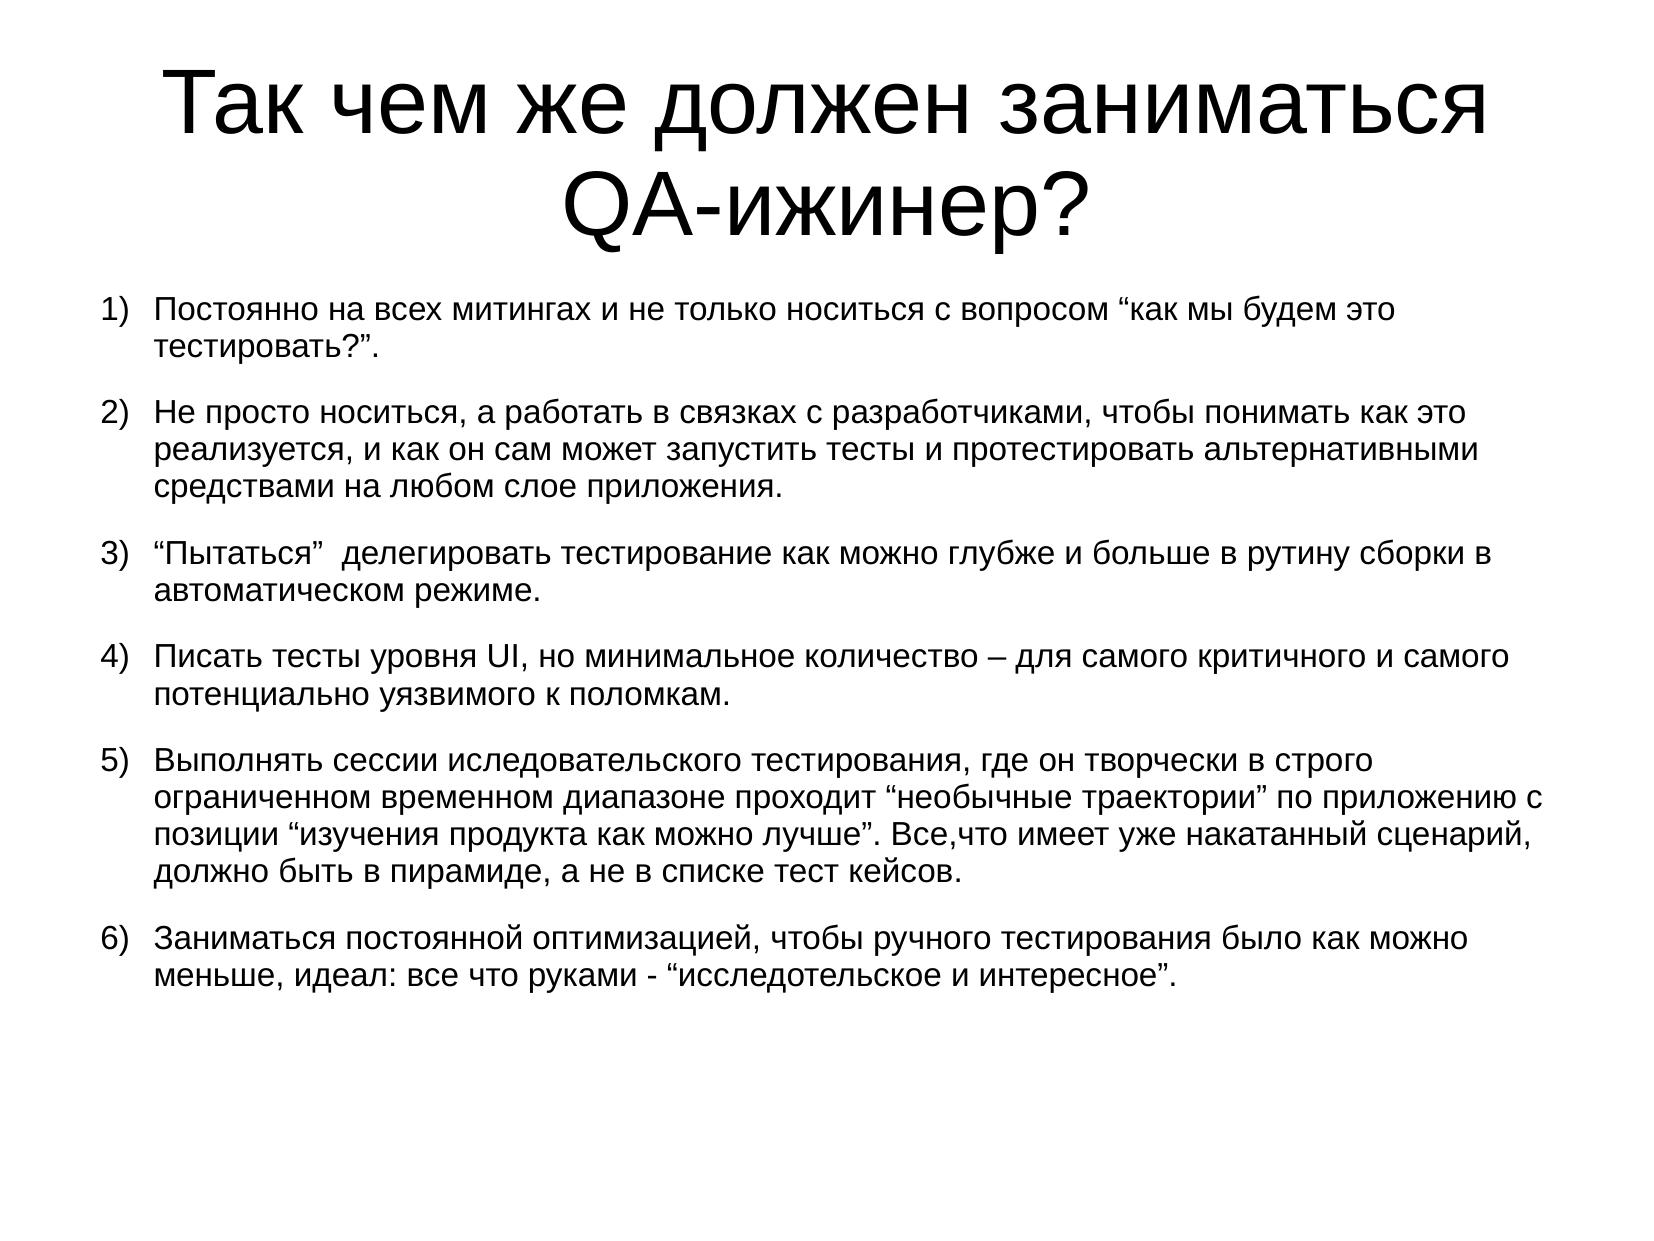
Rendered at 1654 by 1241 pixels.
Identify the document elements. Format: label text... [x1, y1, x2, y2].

list Постоянно на всех митингах и не только носиться с вопросом “как мы будем это тестировать?”. Не просто носиться, а работать в связках с разработчиками, чтобы понимать как это реализуется, и как он сам может запустить тесты и протестировать альтернативными средствами на любом слое приложения. “Пытаться” делегировать тестирование как можно глубже и больше в рутину сборки в автоматическом режиме. Писать тесты уровня UI, но минимальное количество – для самого критичного и самого потенциально уязвимого к поломкам. Выполнять сессии иследовательского тестирования, где он творчески в строго ограниченном временном диапазоне проходит “необычные траектории” по приложению с позиции “изучения продукта как можно лучше”. Все,что имеет уже накатанный сценарий, должно быть в пирамиде, а не в списке тест кейсов. Заниматься постоянной оптимизацией, чтобы ручного тестирования было как можно меньше, идеал: все что руками - “исследотельское и интересное”. [82, 290, 1571, 1010]
title Так чем же должен заниматься QA-ижинер? [82, 49, 1571, 257]
